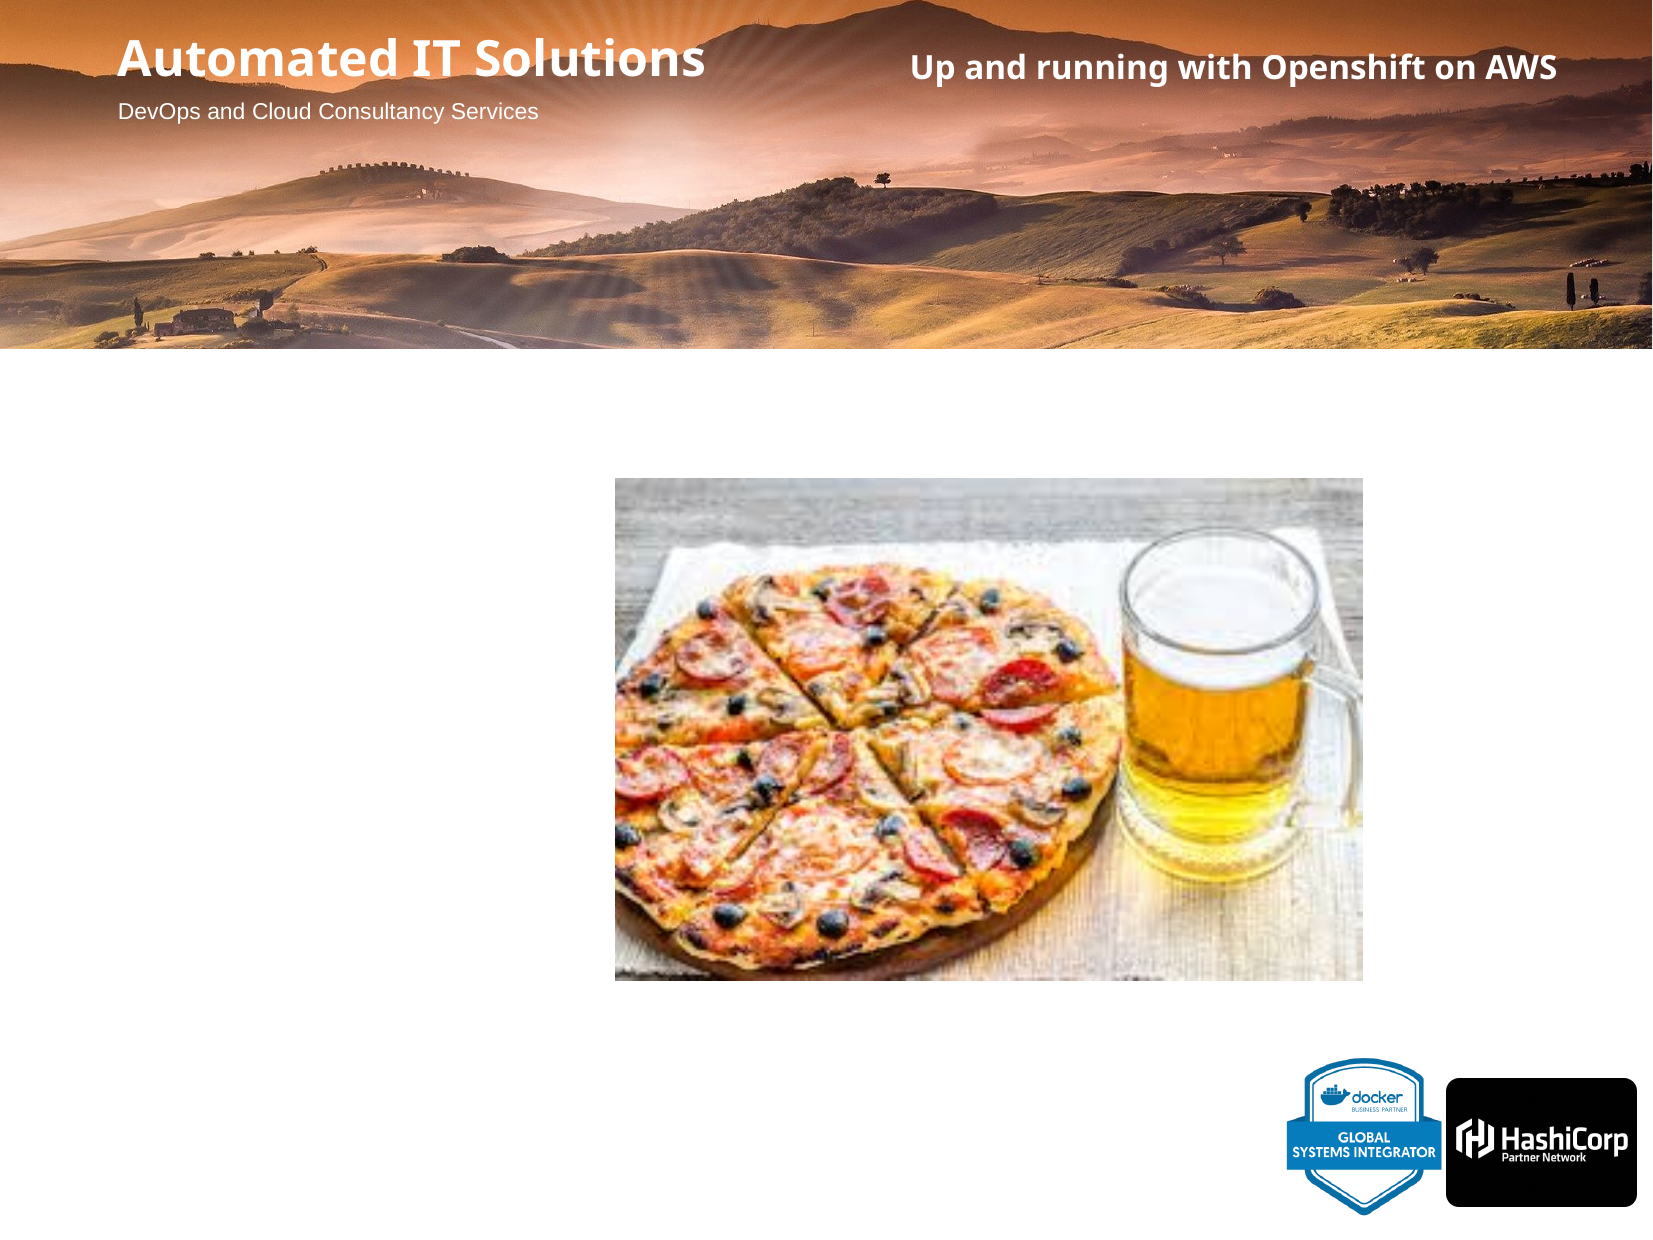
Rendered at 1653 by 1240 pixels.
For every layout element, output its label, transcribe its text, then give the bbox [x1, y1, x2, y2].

text_box [118, 413, 1607, 1240]
picture [1517, 1078, 1637, 1207]
picture [615, 478, 1363, 981]
picture [0, 0, 1653, 349]
text_box Up and running with Openshift on AWS [885, 46, 1582, 87]
